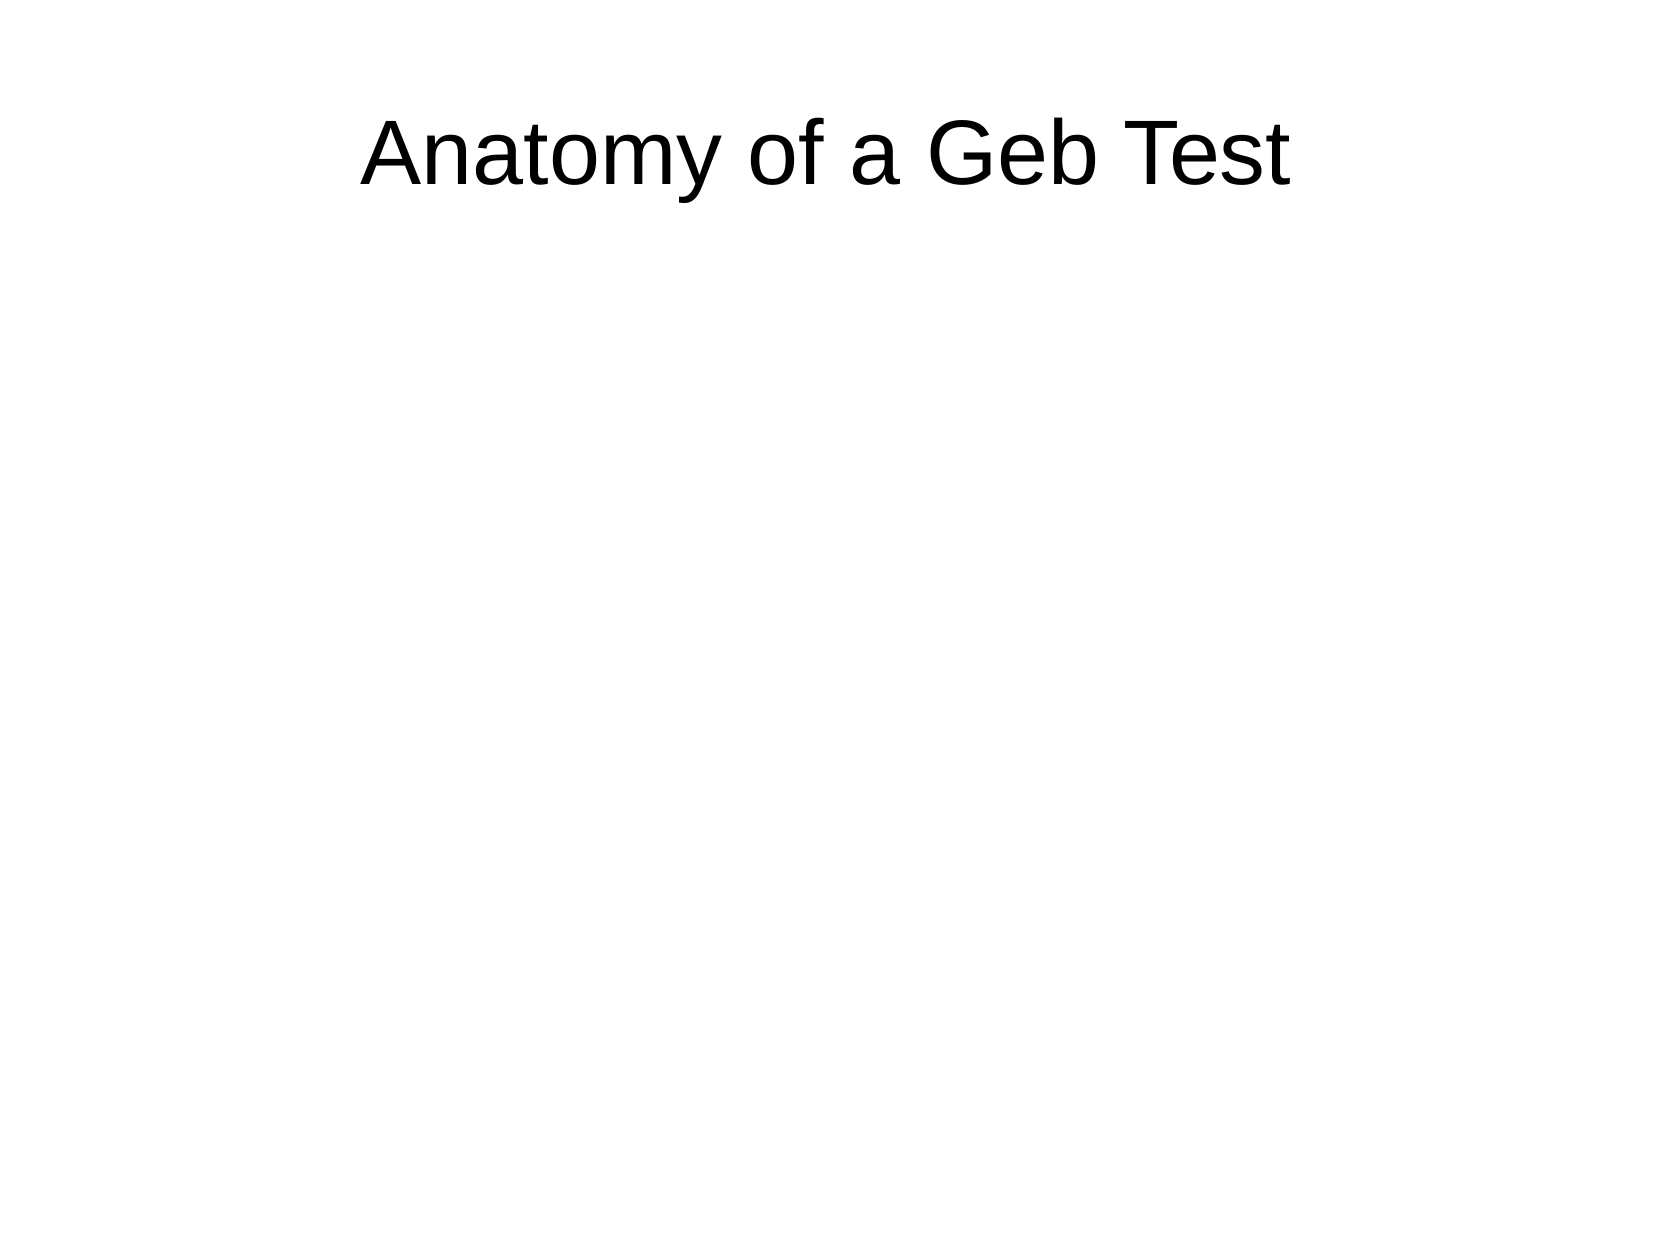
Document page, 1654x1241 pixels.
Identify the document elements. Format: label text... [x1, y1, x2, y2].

title Anatomy of a Geb Test [82, 49, 1571, 257]
